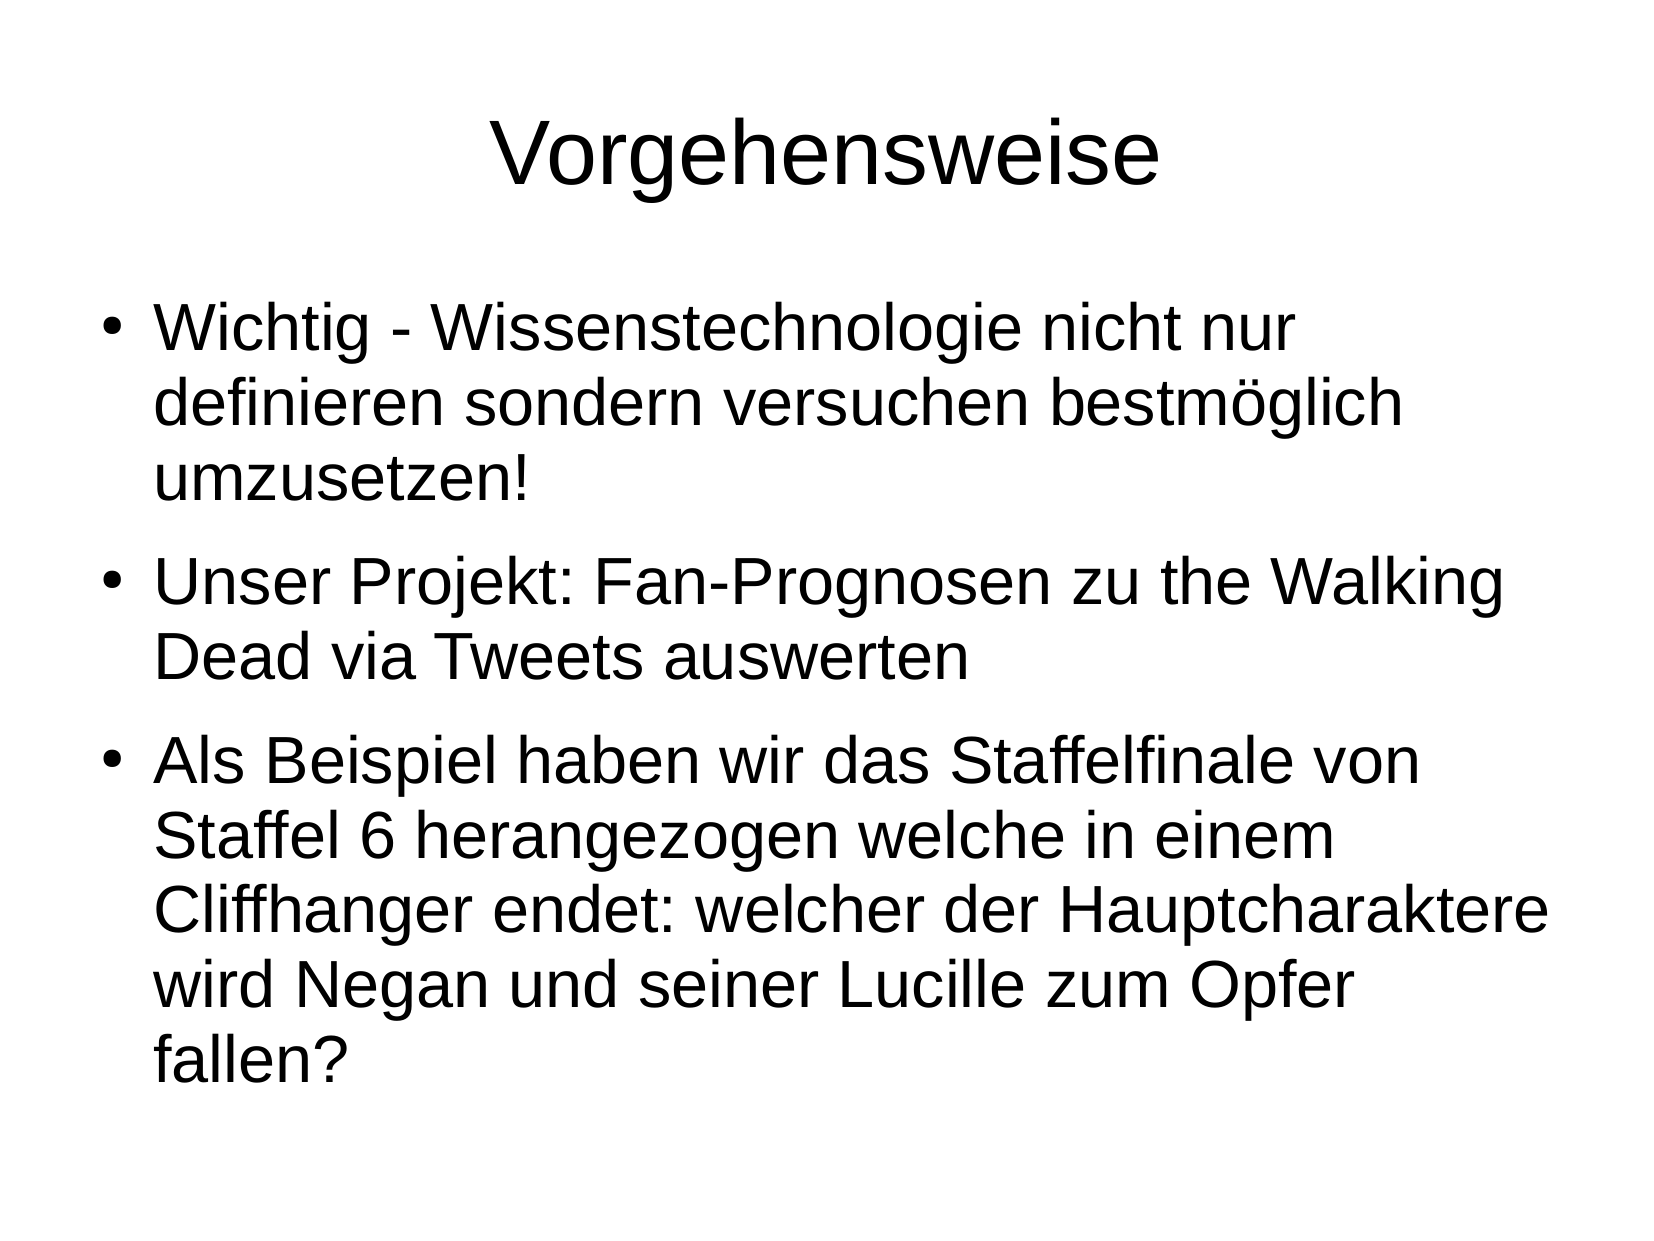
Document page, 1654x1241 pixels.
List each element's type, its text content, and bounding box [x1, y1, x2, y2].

list Wichtig - Wissenstechnologie nicht nur definieren sondern versuchen bestmöglich umzusetzen! Unser Projekt: Fan-Prognosen zu the Walking Dead via Tweets auswerten Als Beispiel haben wir das Staffelfinale von Staffel 6 herangezogen welche in einem Cliffhanger endet: welcher der Hauptcharaktere wird Negan und seiner Lucille zum Opfer fallen? [82, 290, 1571, 1109]
title Vorgehensweise [82, 49, 1571, 257]
